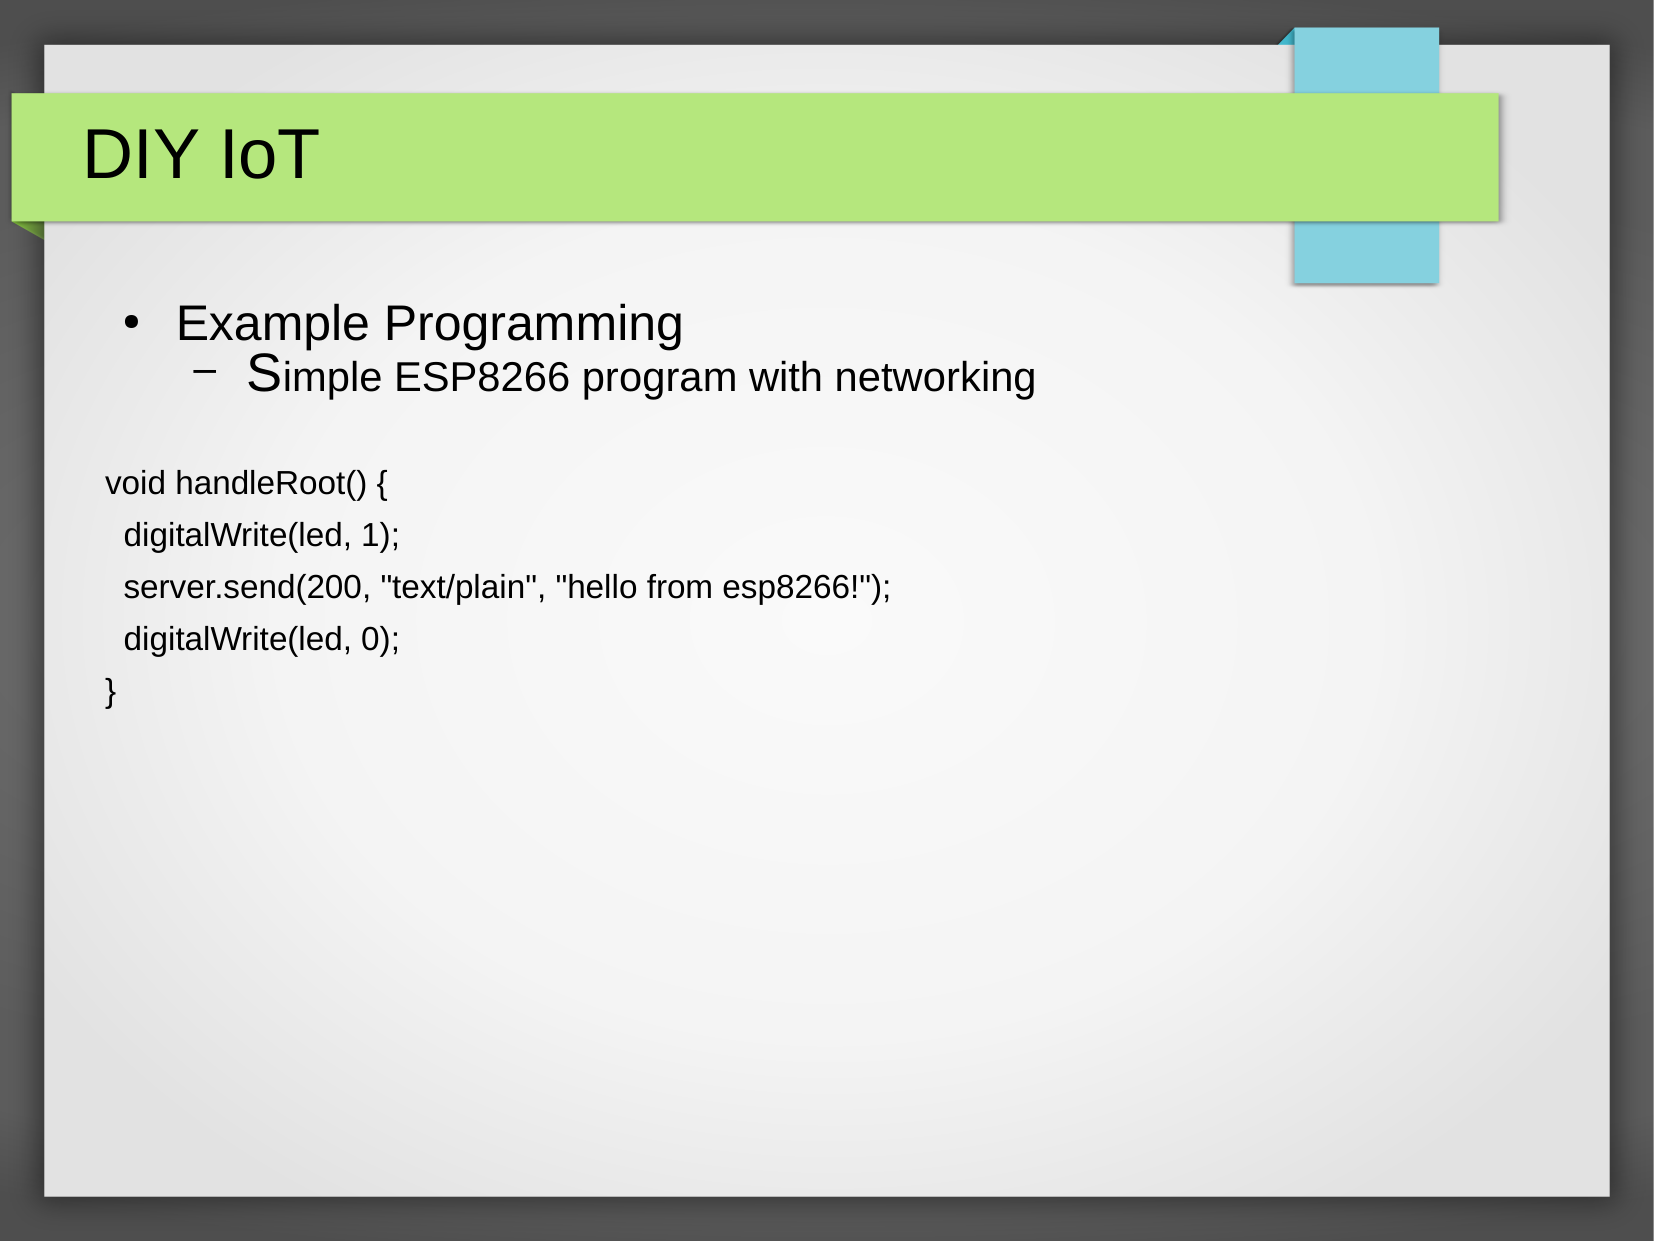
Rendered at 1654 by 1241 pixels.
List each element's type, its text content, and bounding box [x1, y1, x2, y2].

picture [0, 0, 1654, 1241]
list Example Programming Simple ESP8266 program with networking void handleRoot() { digitalWrite(led, 1); server.send(200, "text/plain", "hello from esp8266!"); digitalWrite(led, 0); } [105, 295, 1594, 1006]
title DIY IoT [82, 94, 1264, 213]
